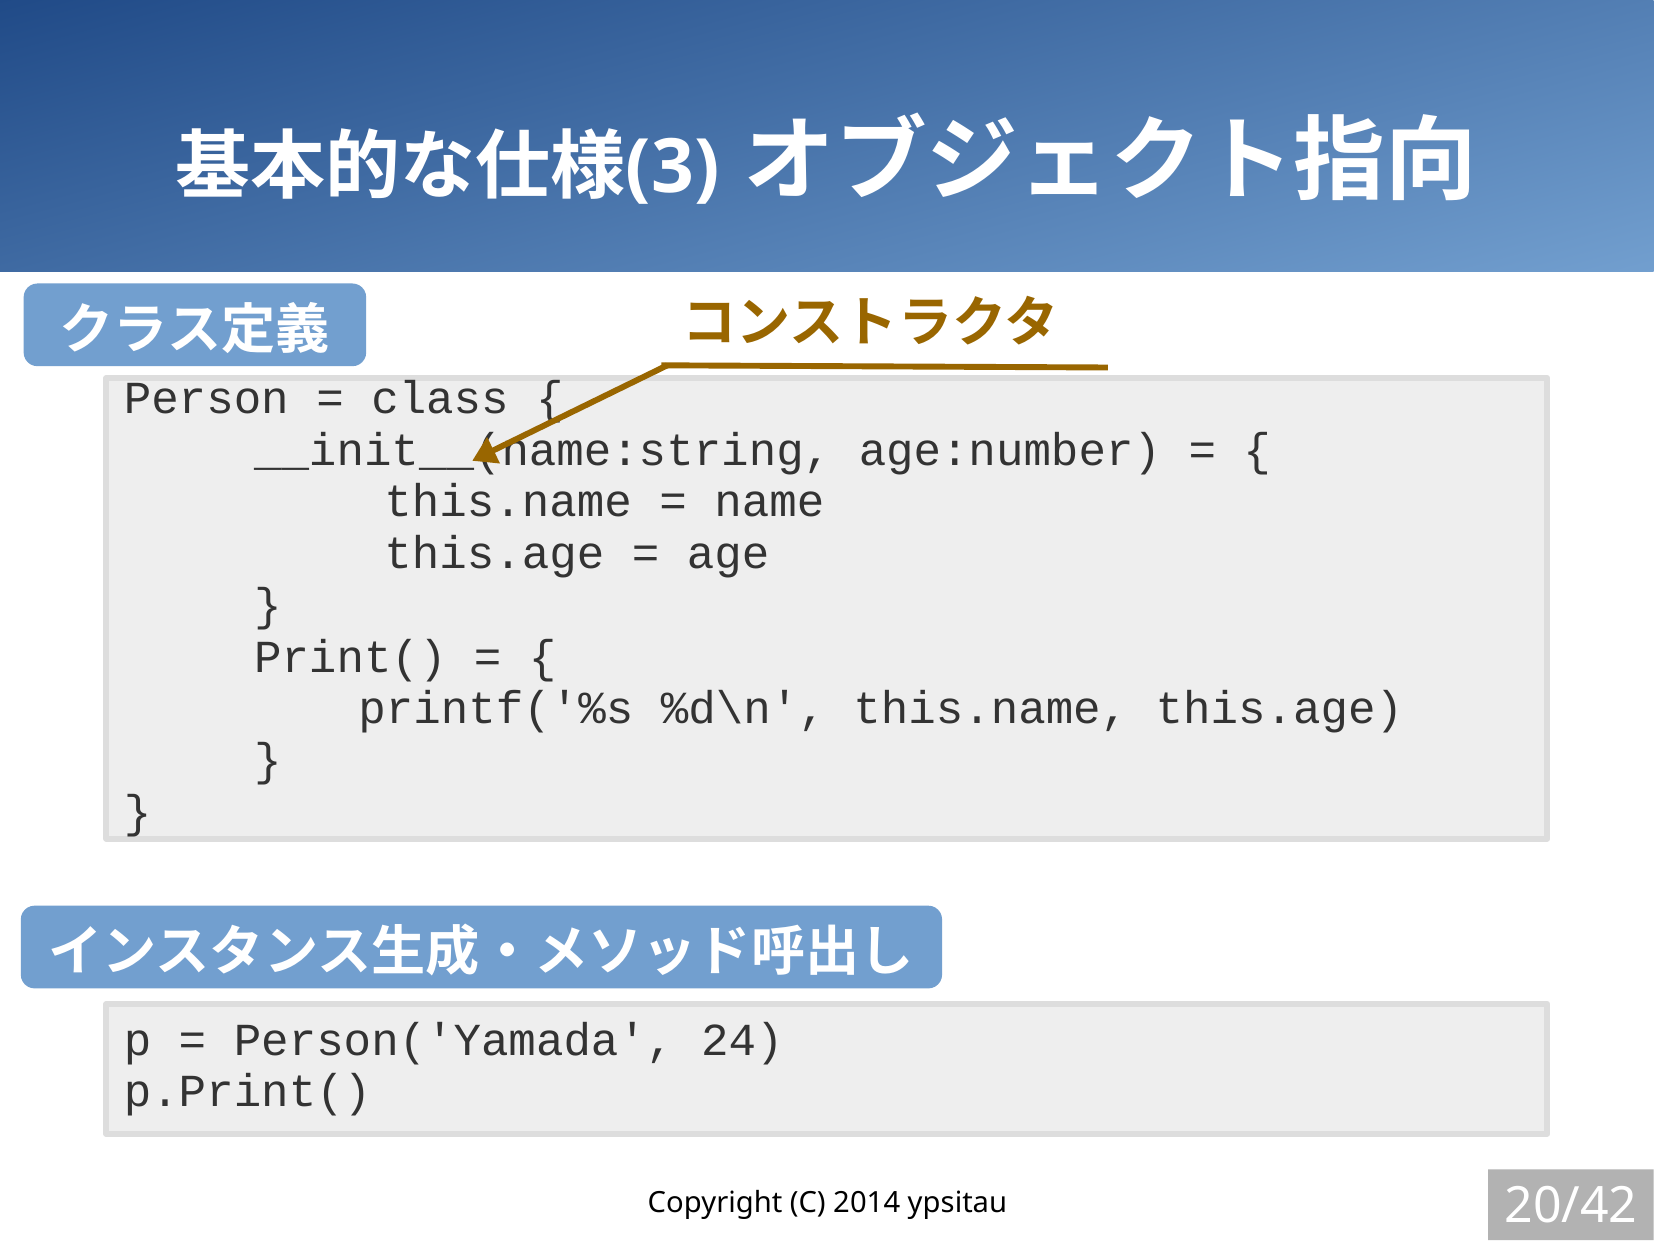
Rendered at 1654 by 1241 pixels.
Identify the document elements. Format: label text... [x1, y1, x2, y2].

text_box コンストラクタ [667, 271, 1108, 368]
text_box Person = class { __init__(name:string, age:number) = { this.name = name this.age = age } Print() = { printf('%s %d\n', this.name, this.age) } } [106, 377, 1548, 839]
text_box クラス定義 [23, 283, 367, 367]
text_box インスタンス生成・メソッド呼出し [20, 905, 943, 989]
title 基本的な仕様(3) オブジェクト指向 [82, 49, 1571, 257]
text_box p = Person('Yamada', 24) p.Print() [106, 1003, 1548, 1134]
